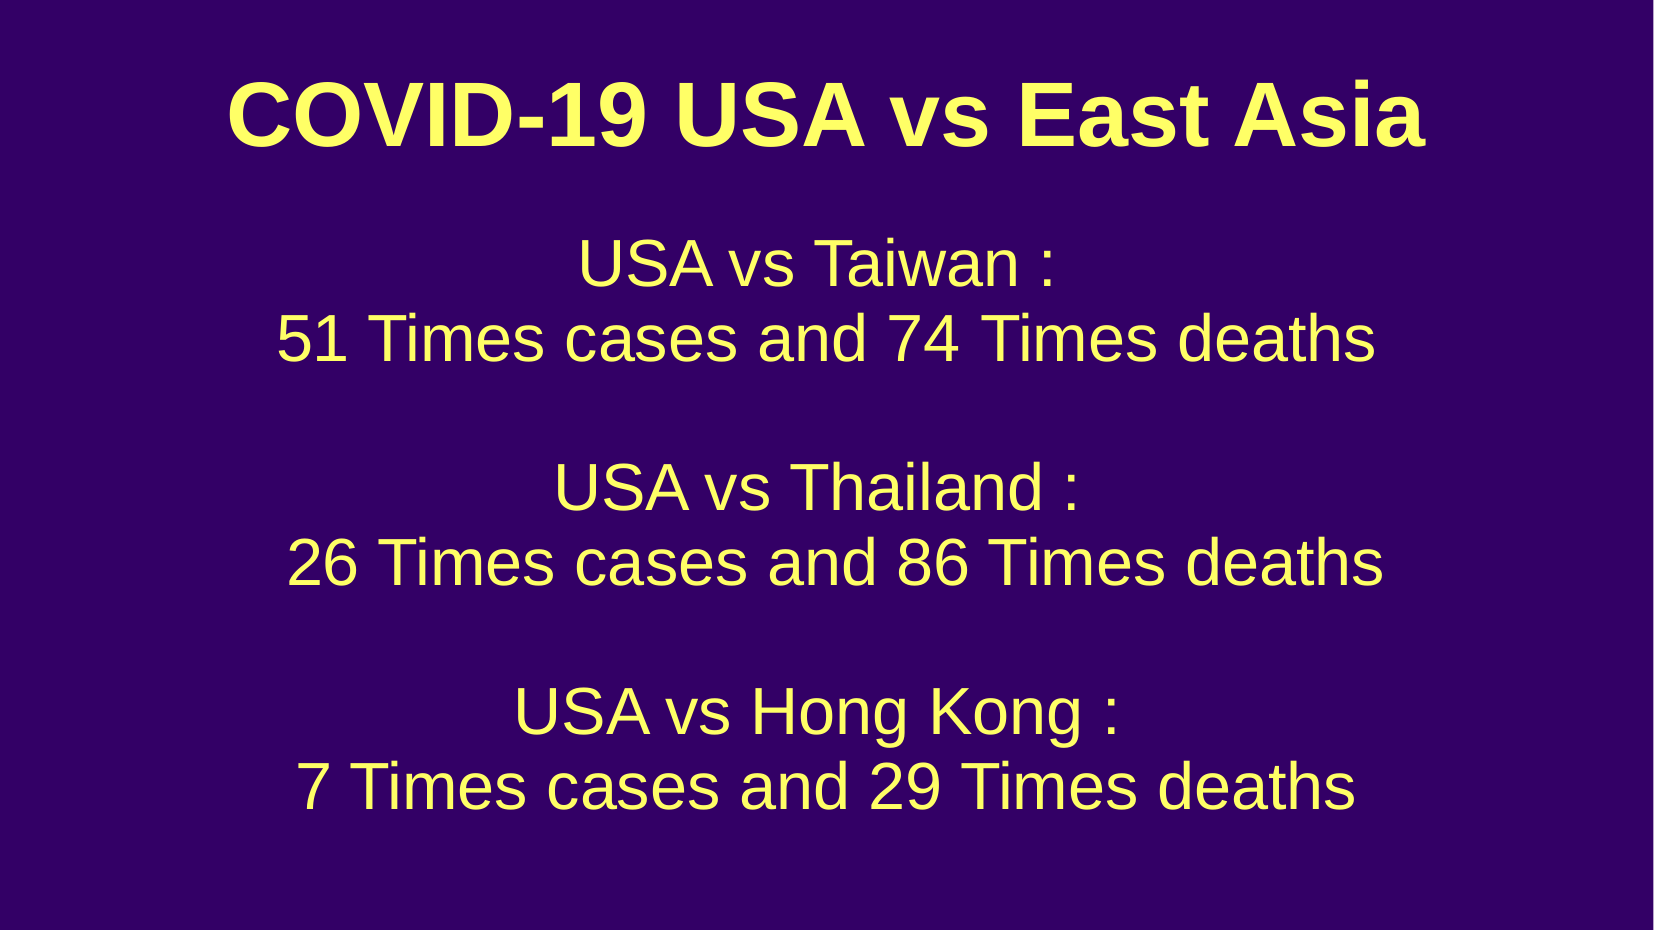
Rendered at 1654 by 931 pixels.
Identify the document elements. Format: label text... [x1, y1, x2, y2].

text_box USA vs Taiwan : 51 Times cases and 74 Times deaths USA vs Thailand : 26 Times cases and 86 Times deaths USA vs Hong Kong : 7 Times cases and 29 Times deaths [82, 117, 1571, 857]
title COVID-19 USA vs East Asia [82, 37, 1571, 117]
